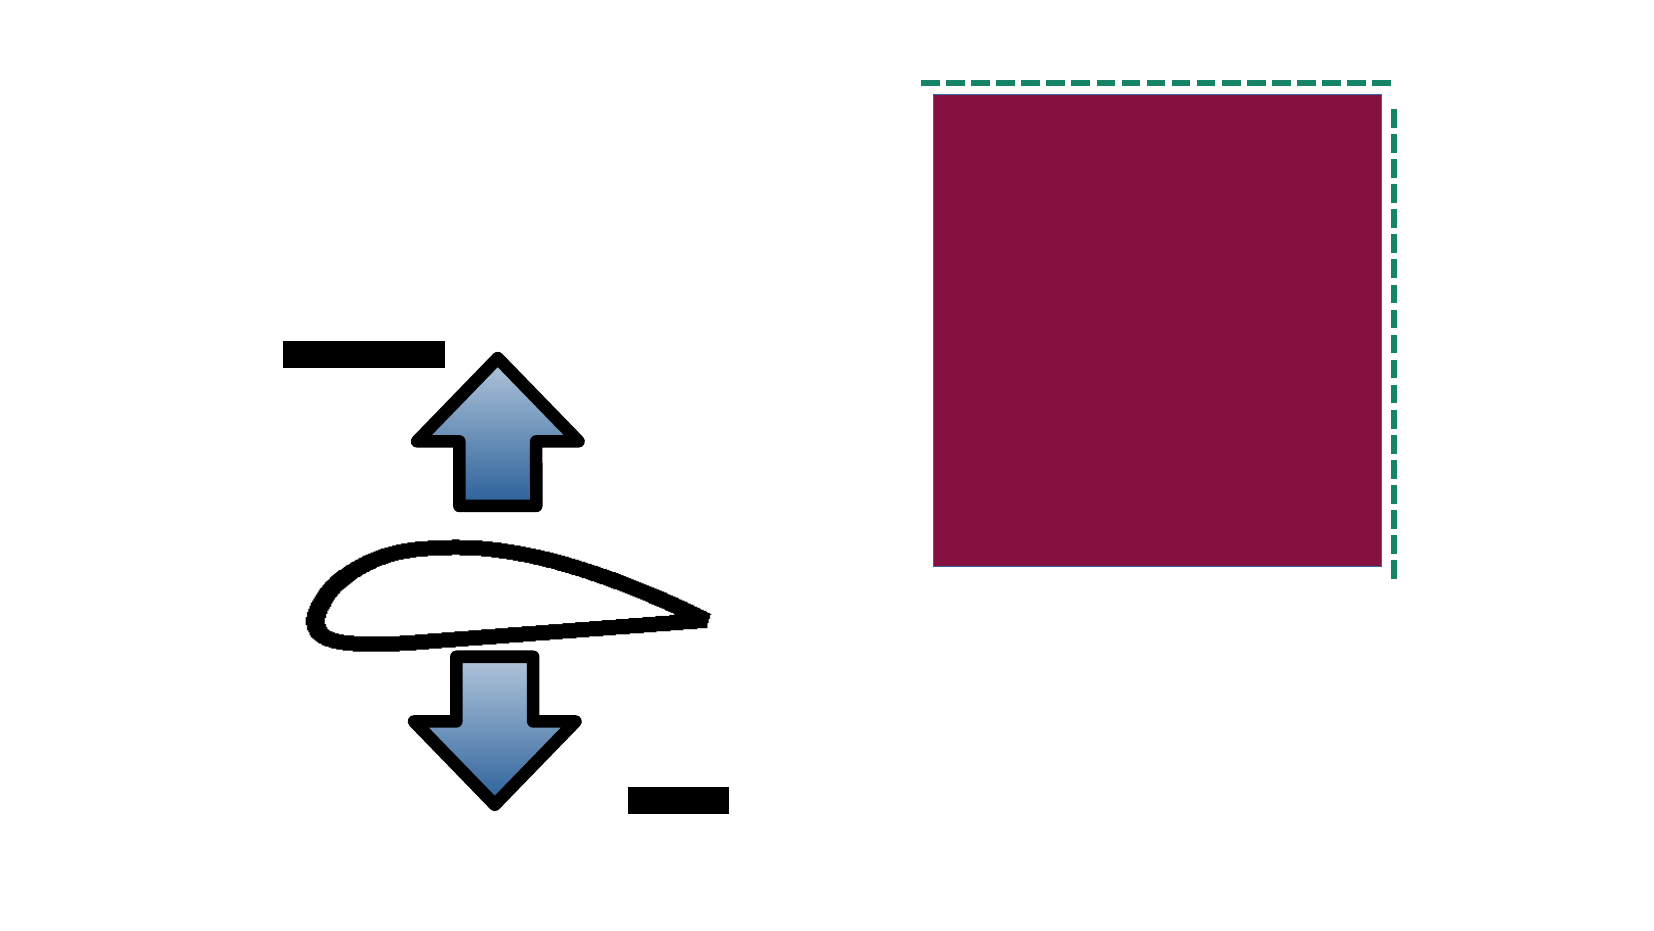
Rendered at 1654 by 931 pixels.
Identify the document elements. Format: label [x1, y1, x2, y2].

text_box [413, 656, 576, 805]
text_box [416, 358, 579, 506]
text_box [933, 94, 1382, 567]
picture [283, 524, 733, 666]
